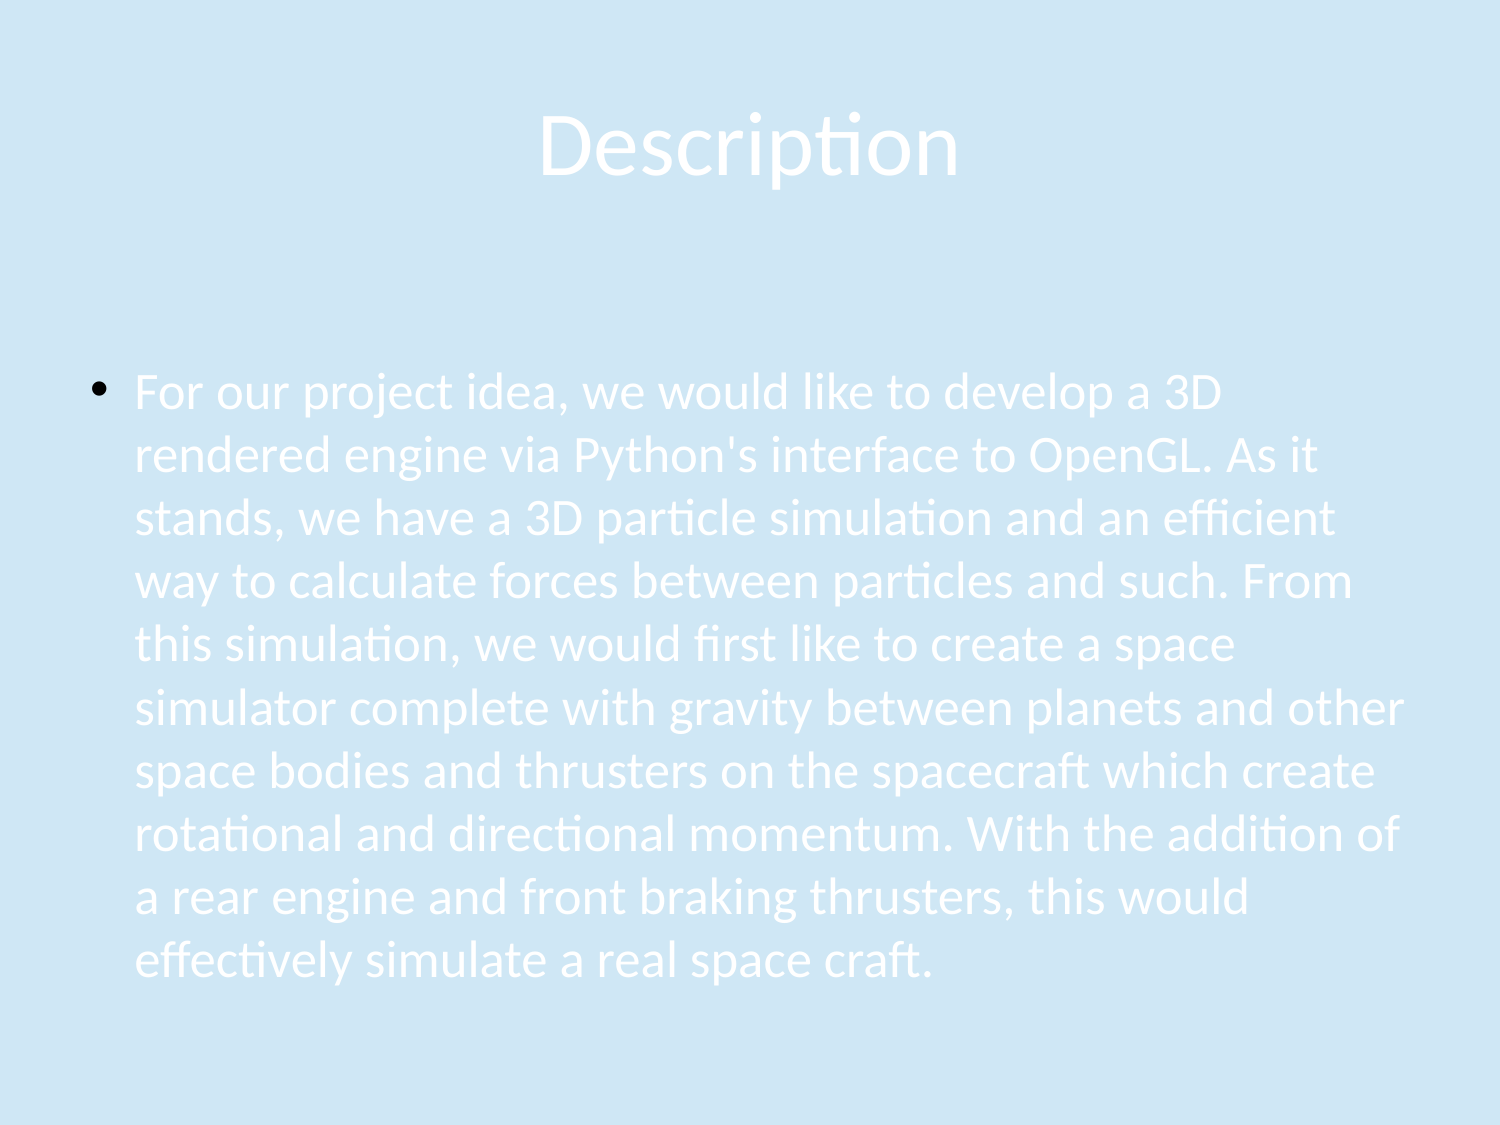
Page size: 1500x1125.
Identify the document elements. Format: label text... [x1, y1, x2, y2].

title Description [75, 45, 1425, 233]
list For our project idea, we would like to develop a 3D rendered engine via Python's interface to OpenGL. As it stands, we have a 3D particle simulation and an efficient way to calculate forces between particles and such. From this simulation, we would first like to create a space simulator complete with gravity between planets and other space bodies and thrusters on the spacecraft which create rotational and directional momentum. With the addition of a rear engine and front braking thrusters, this would effectively simulate a real space craft. [75, 262, 1425, 1005]
